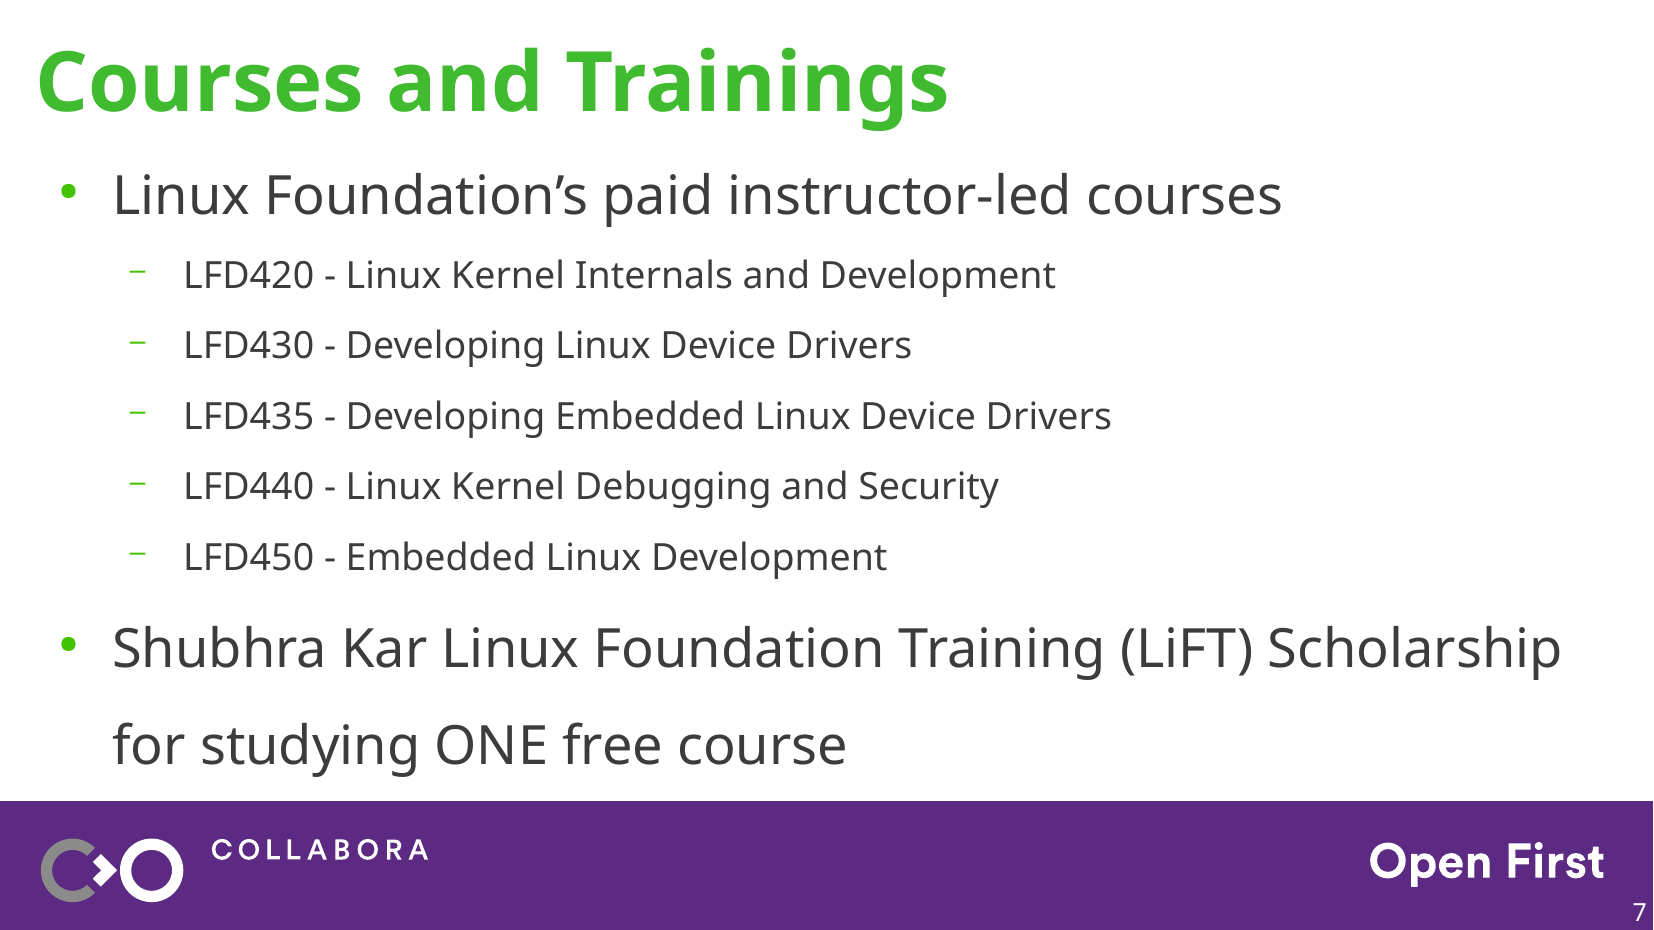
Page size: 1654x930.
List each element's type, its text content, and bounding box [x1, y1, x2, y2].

list Linux Foundation’s paid instructor-led courses LFD420 - Linux Kernel Internals and Development LFD430 - Developing Linux Device Drivers LFD435 - Developing Embedded Linux Device Drivers LFD440 - Linux Kernel Debugging and Security LFD450 - Embedded Linux Development Shubhra Kar Linux Foundation Training (LiFT) Scholarship for studying ONE free course [41, 160, 1613, 804]
title Courses and Trainings [35, 28, 1608, 192]
